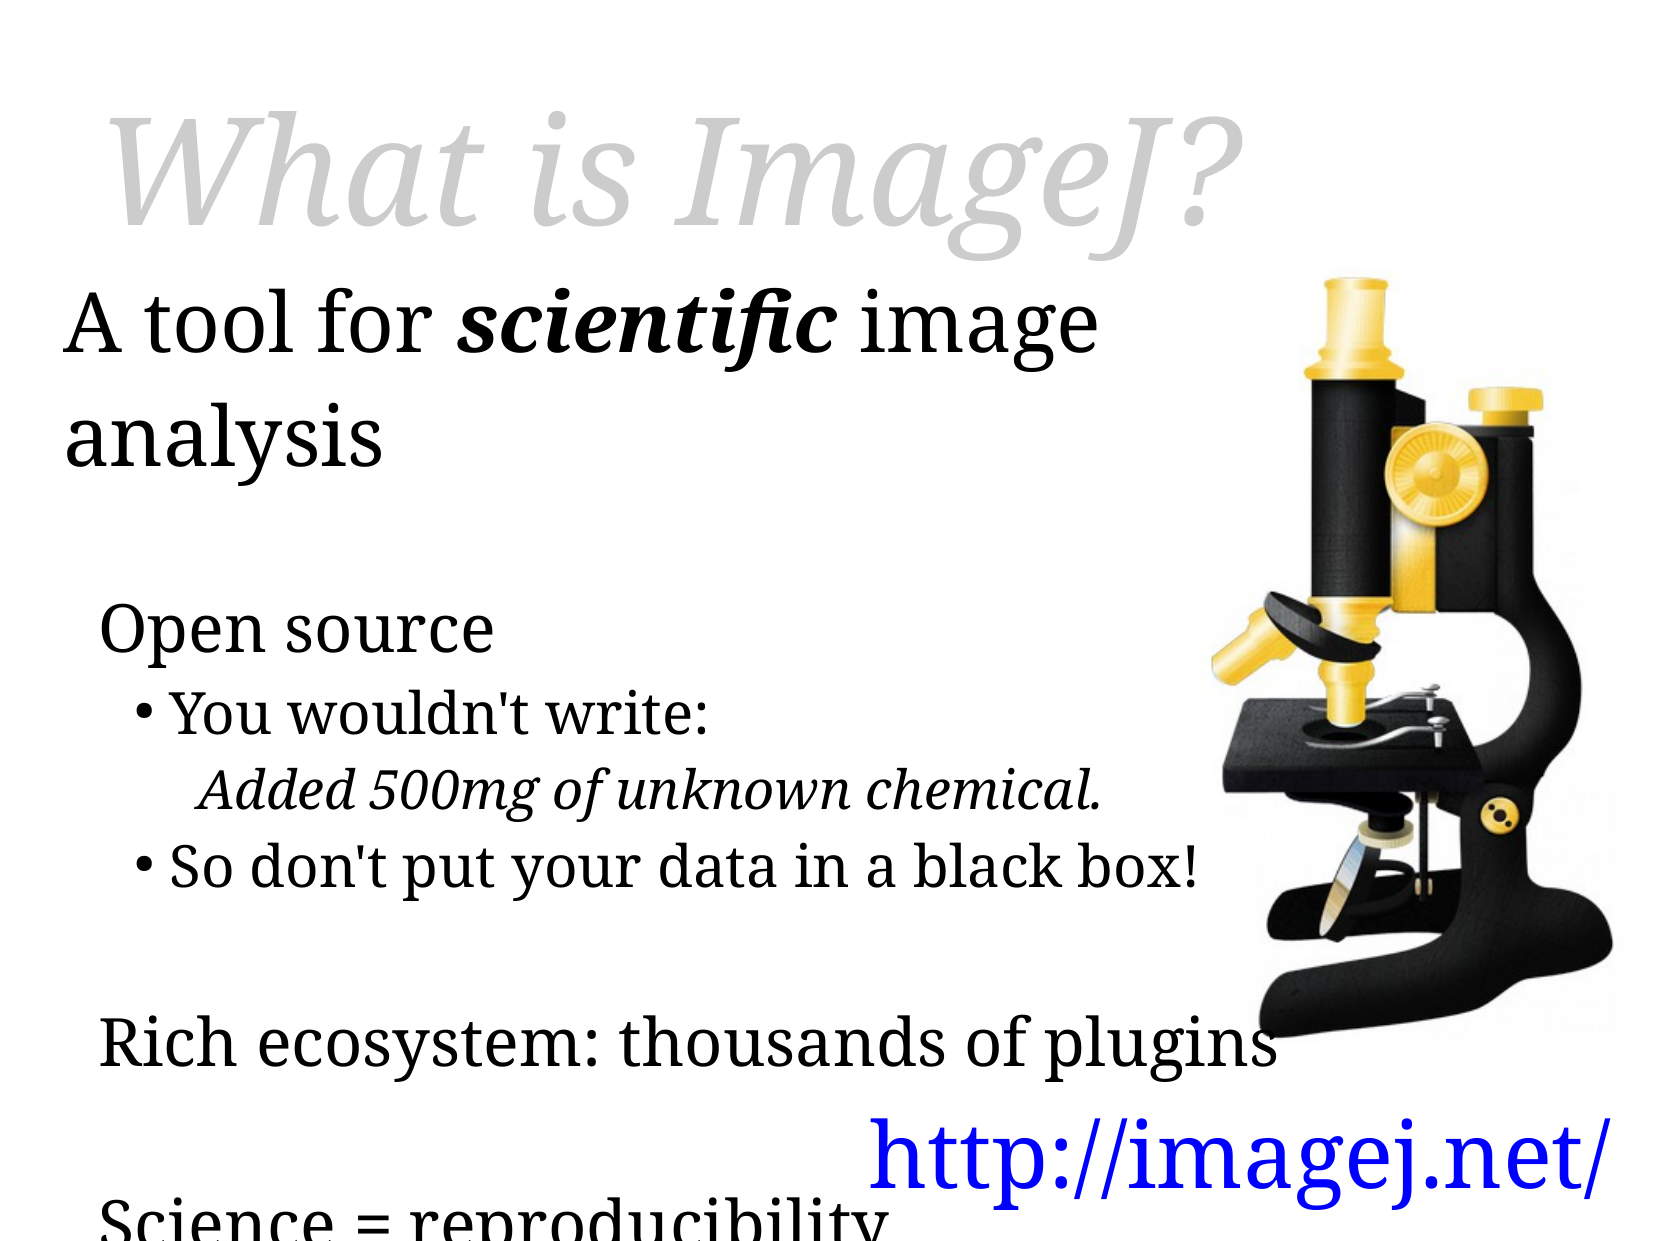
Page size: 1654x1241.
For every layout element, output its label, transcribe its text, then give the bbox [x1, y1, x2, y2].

text_box What is ImageJ? [81, 57, 1654, 239]
text_box A tool for scientific image analysis Open source You wouldn't write: Added 500mg of unknown chemical. So don't put your data in a black box! Rich ecosystem: thousands of plugins Science = reproducibility Plugins>Utilities>Make Fiji Package [48, 256, 1459, 1187]
text_box http://imagej.net/ [51, 1083, 1627, 1200]
picture [1459, 268, 1654, 1049]
